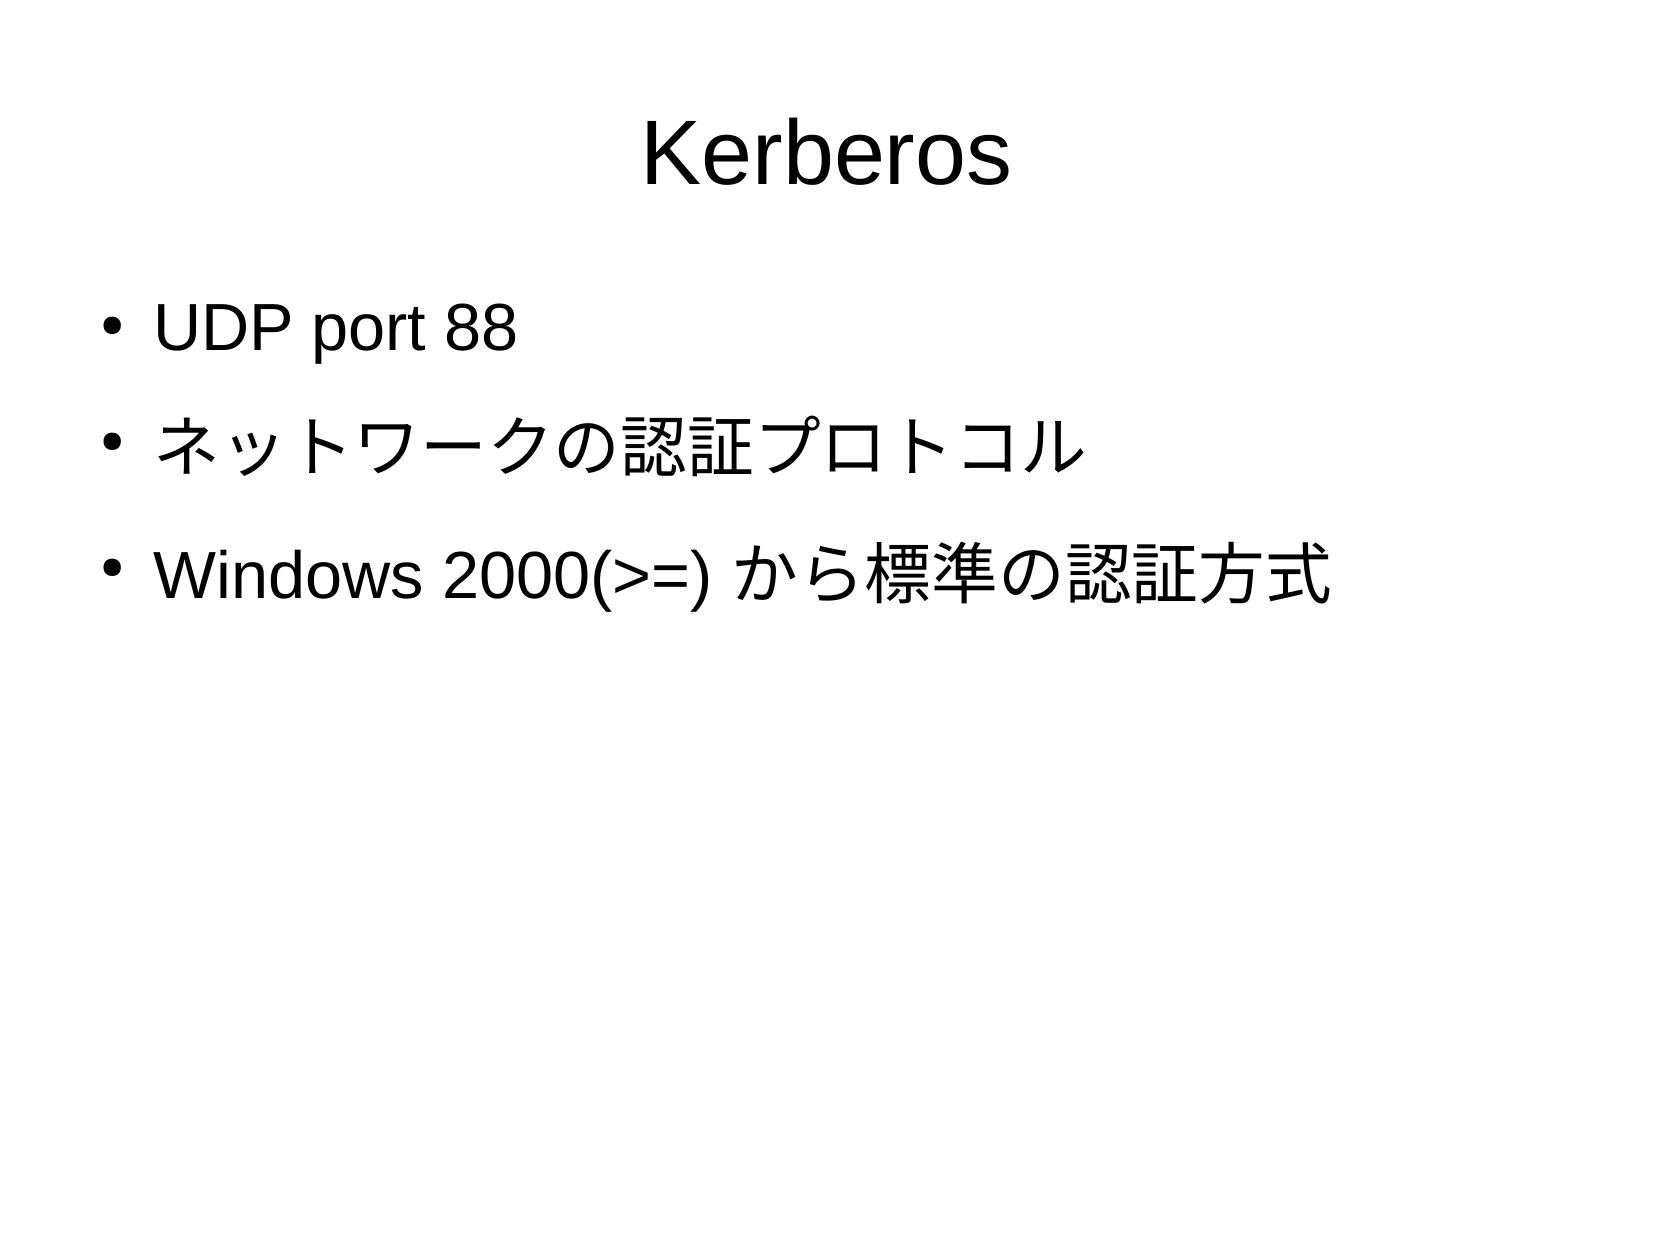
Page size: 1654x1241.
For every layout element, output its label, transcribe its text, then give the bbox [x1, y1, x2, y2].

title Kerberos [82, 49, 1571, 257]
list UDP port 88 ネットワークの認証プロトコル Windows 2000(>=) から標準の認証方式 [82, 290, 1571, 1010]
